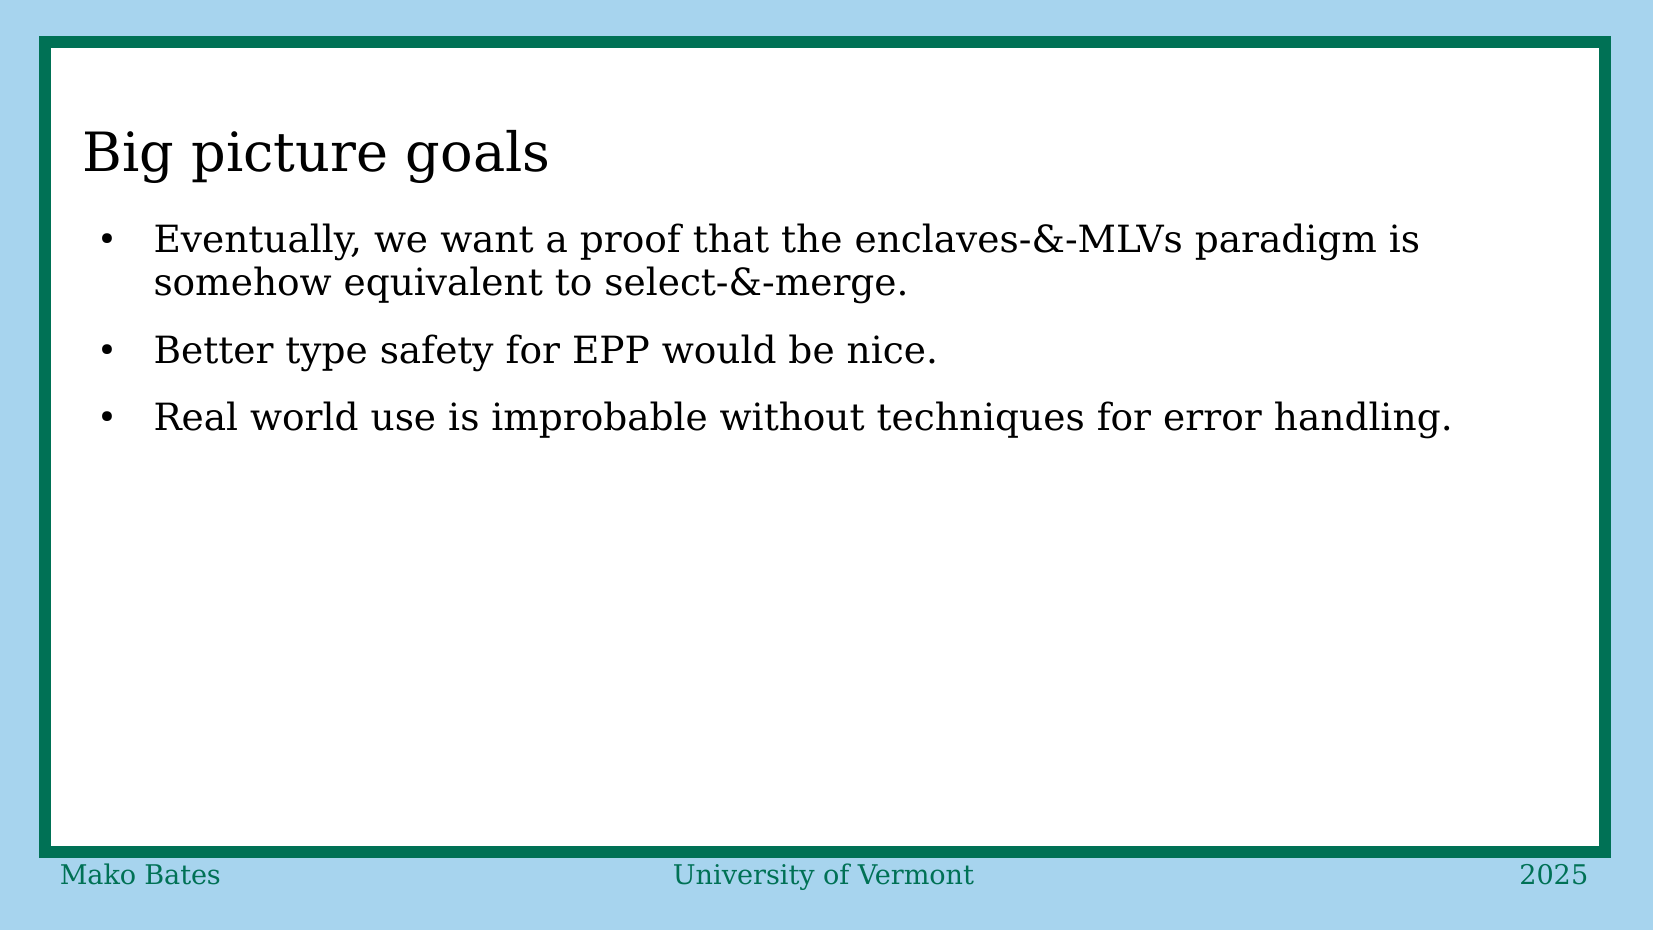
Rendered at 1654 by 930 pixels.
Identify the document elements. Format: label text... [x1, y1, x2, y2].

text_box [687, 864, 691, 877]
list Eventually, we want a proof that the enclaves-&-MLVs paradigm is somehow equivalent to select-&-merge. Better type safety for EPP would be nice. Real world use is improbable without techniques for error handling. [82, 217, 1571, 777]
title Big picture goals [82, 101, 1571, 205]
